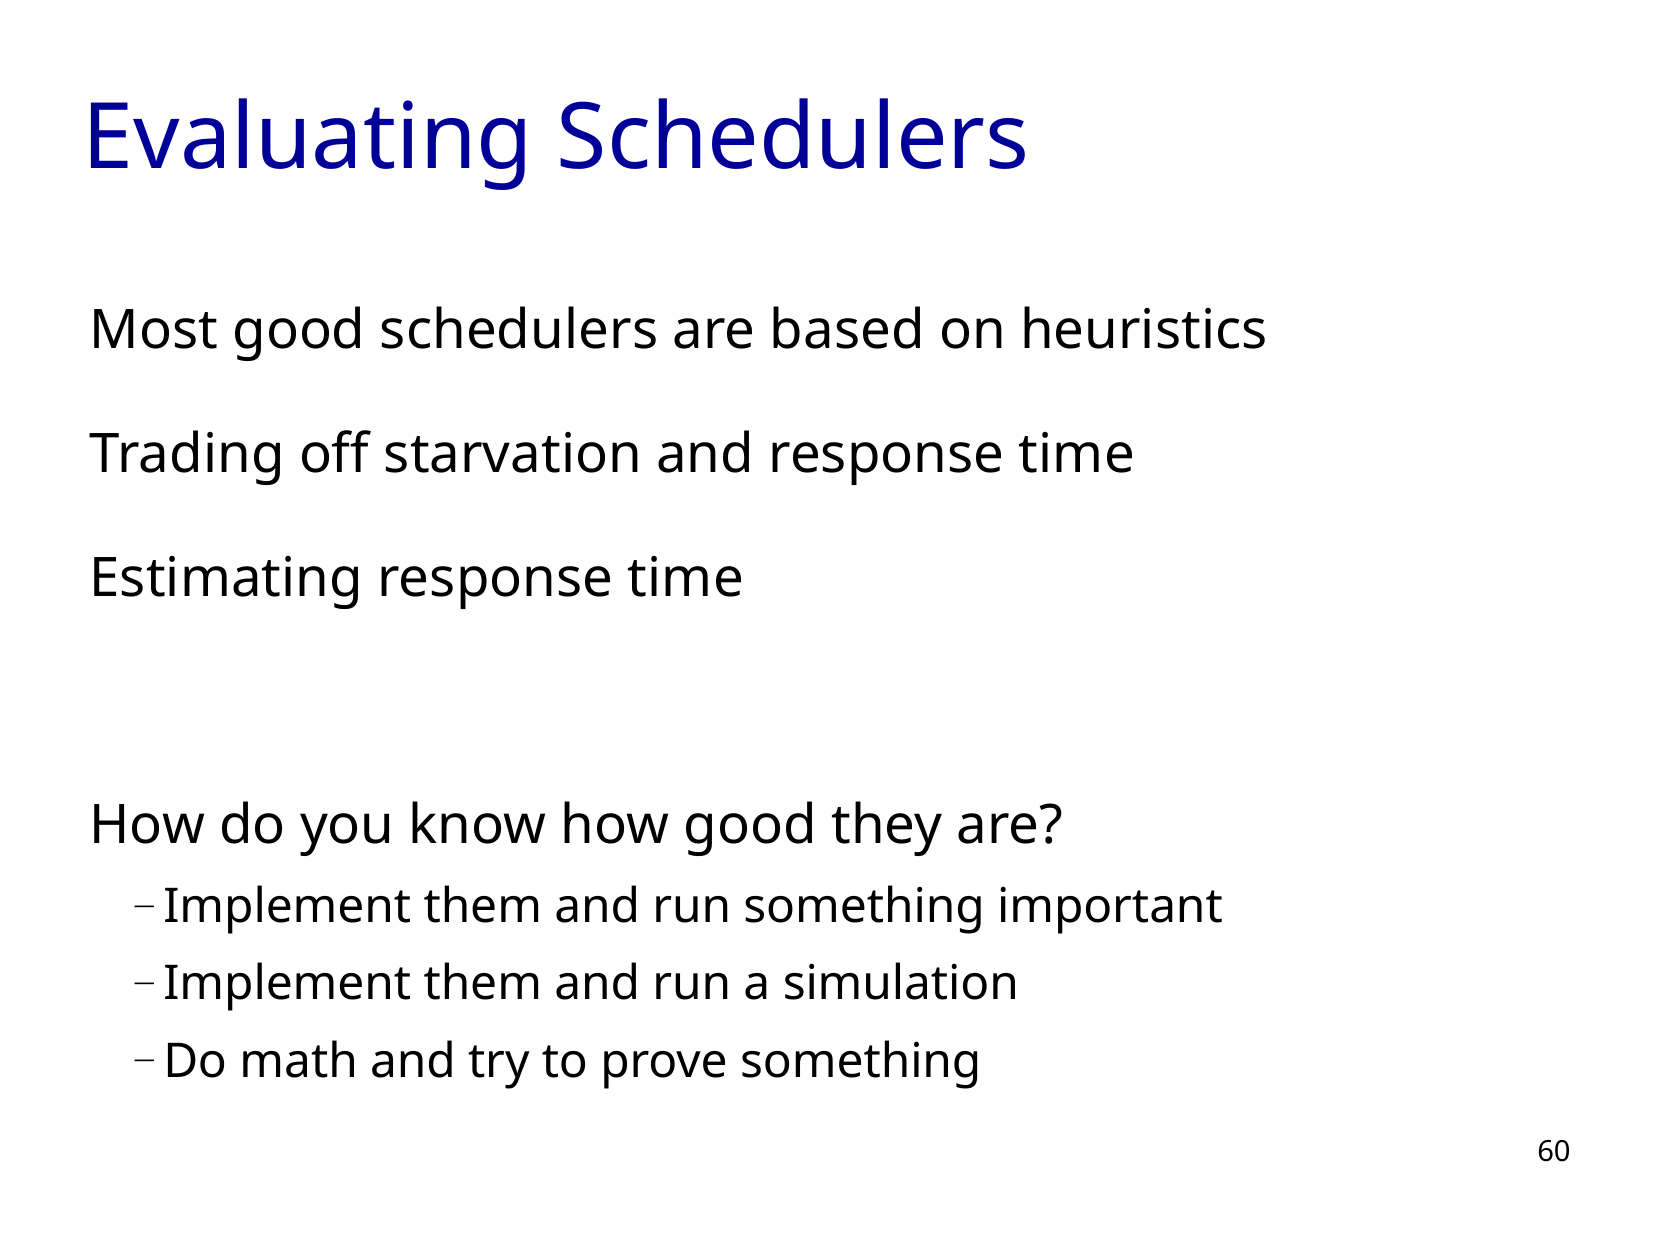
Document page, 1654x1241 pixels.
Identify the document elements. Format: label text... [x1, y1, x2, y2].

list Most good schedulers are based on heuristics Trading off starvation and response time Estimating response time How do you know how good they are? Implement them and run something important Implement them and run a simulation Do math and try to prove something [60, 290, 1571, 1096]
title Evaluating Schedulers [82, 30, 1571, 238]
